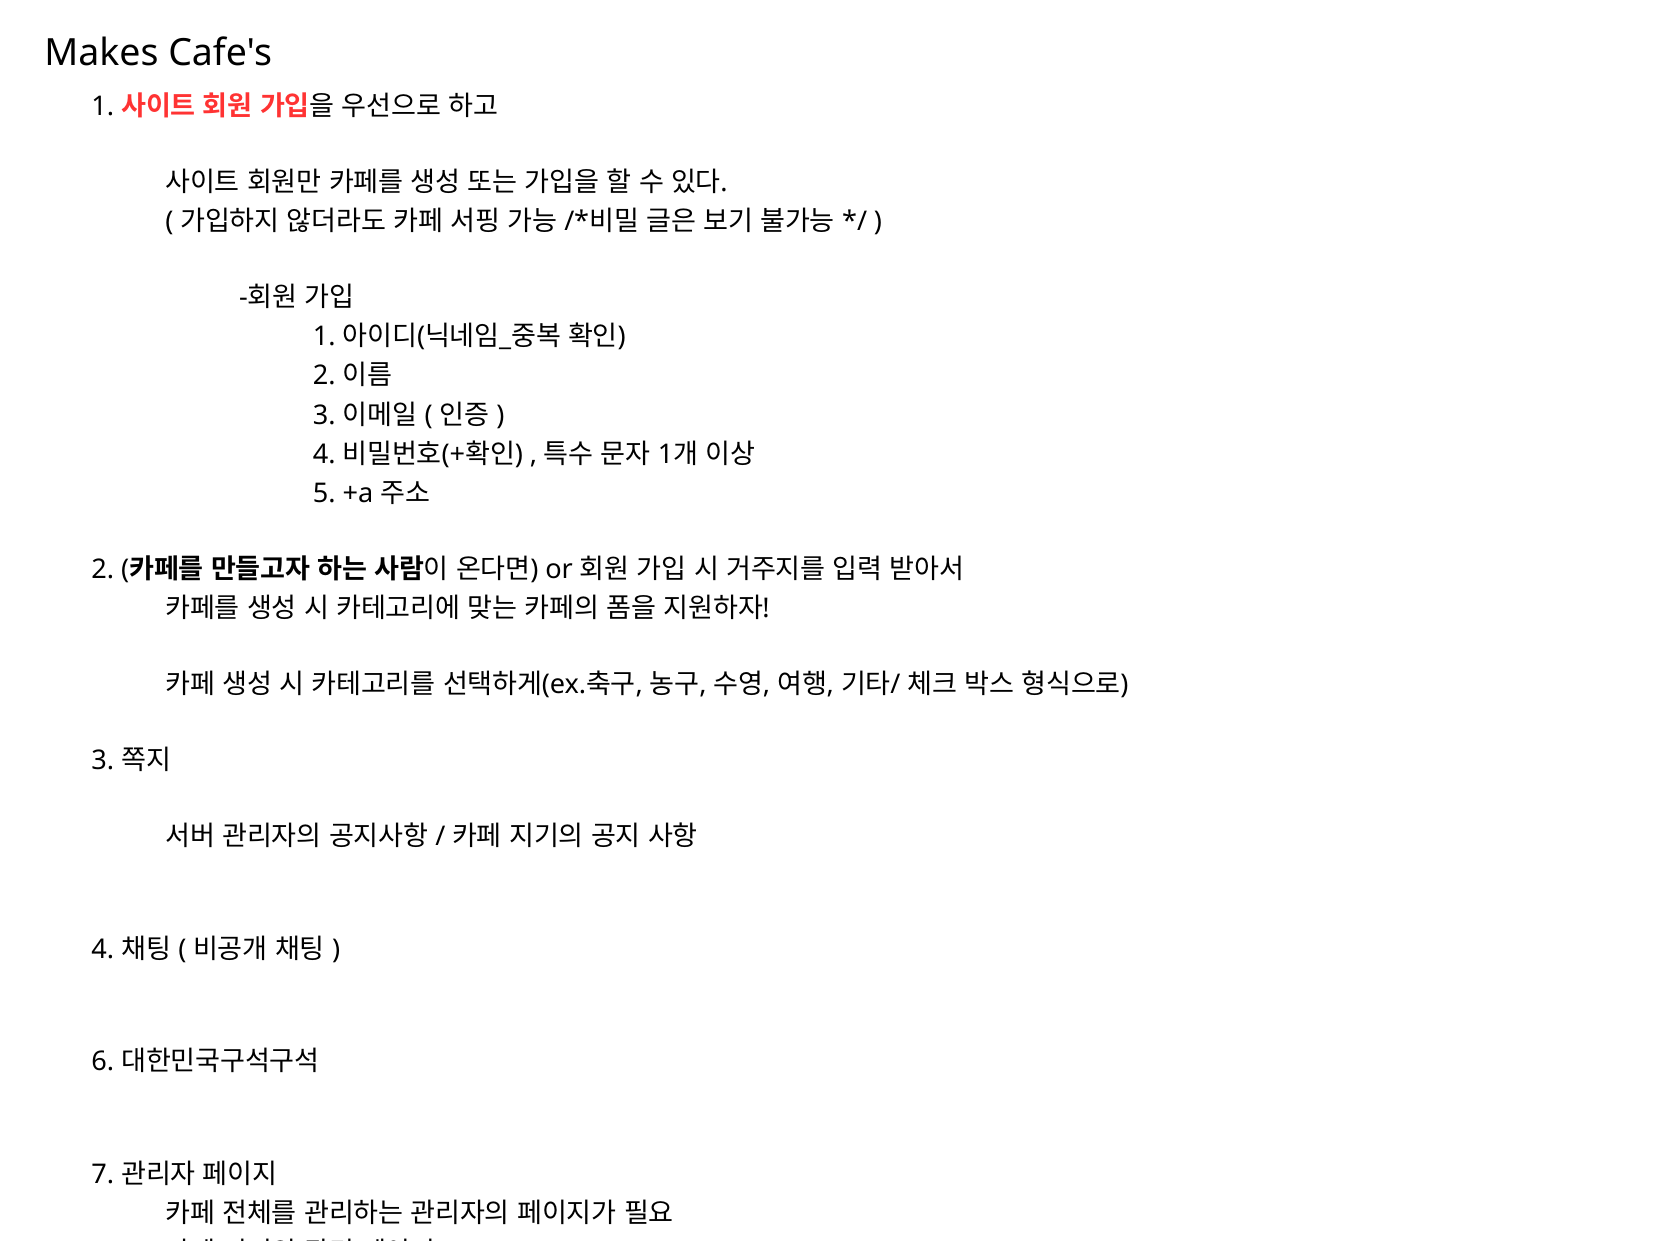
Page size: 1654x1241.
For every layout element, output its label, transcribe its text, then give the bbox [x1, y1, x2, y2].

text_box 1. 사이트 회원 가입을 우선으로 하고 사이트 회원만 카페를 생성 또는 가입을 할 수 있다. ( 가입하지 않더라도 카페 서핑 가능 /*비밀 글은 보기 불가능 */ ) -회원 가입 1. 아이디(닉네임_중복 확인) 2. 이름 3. 이메일 ( 인증 ) 4. 비밀번호(+확인) , 특수 문자 1개 이상 5. +a 주소 2. (카페를 만들고자 하는 사람이 온다면) or 회원 가입 시 거주지를 입력 받아서 카페를 생성 시 카테고리에 맞는 카페의 폼을 지원하자! 카페 생성 시 카테고리를 선택하게(ex.축구, 농구, 수영, 여행, 기타/ 체크 박스 형식으로) 3. 쪽지 서버 관리자의 공지사항 / 카페 지기의 공지 사항 4. 채팅 ( 비공개 채팅 ) 6. 대한민국구석구석 7. 관리자 페이지 카페 전체를 관리하는 관리자의 페이지가 필요 카페 지기의 관리 페이지 [76, 76, 1249, 1146]
text_box Makes Cafe's [29, 17, 296, 76]
